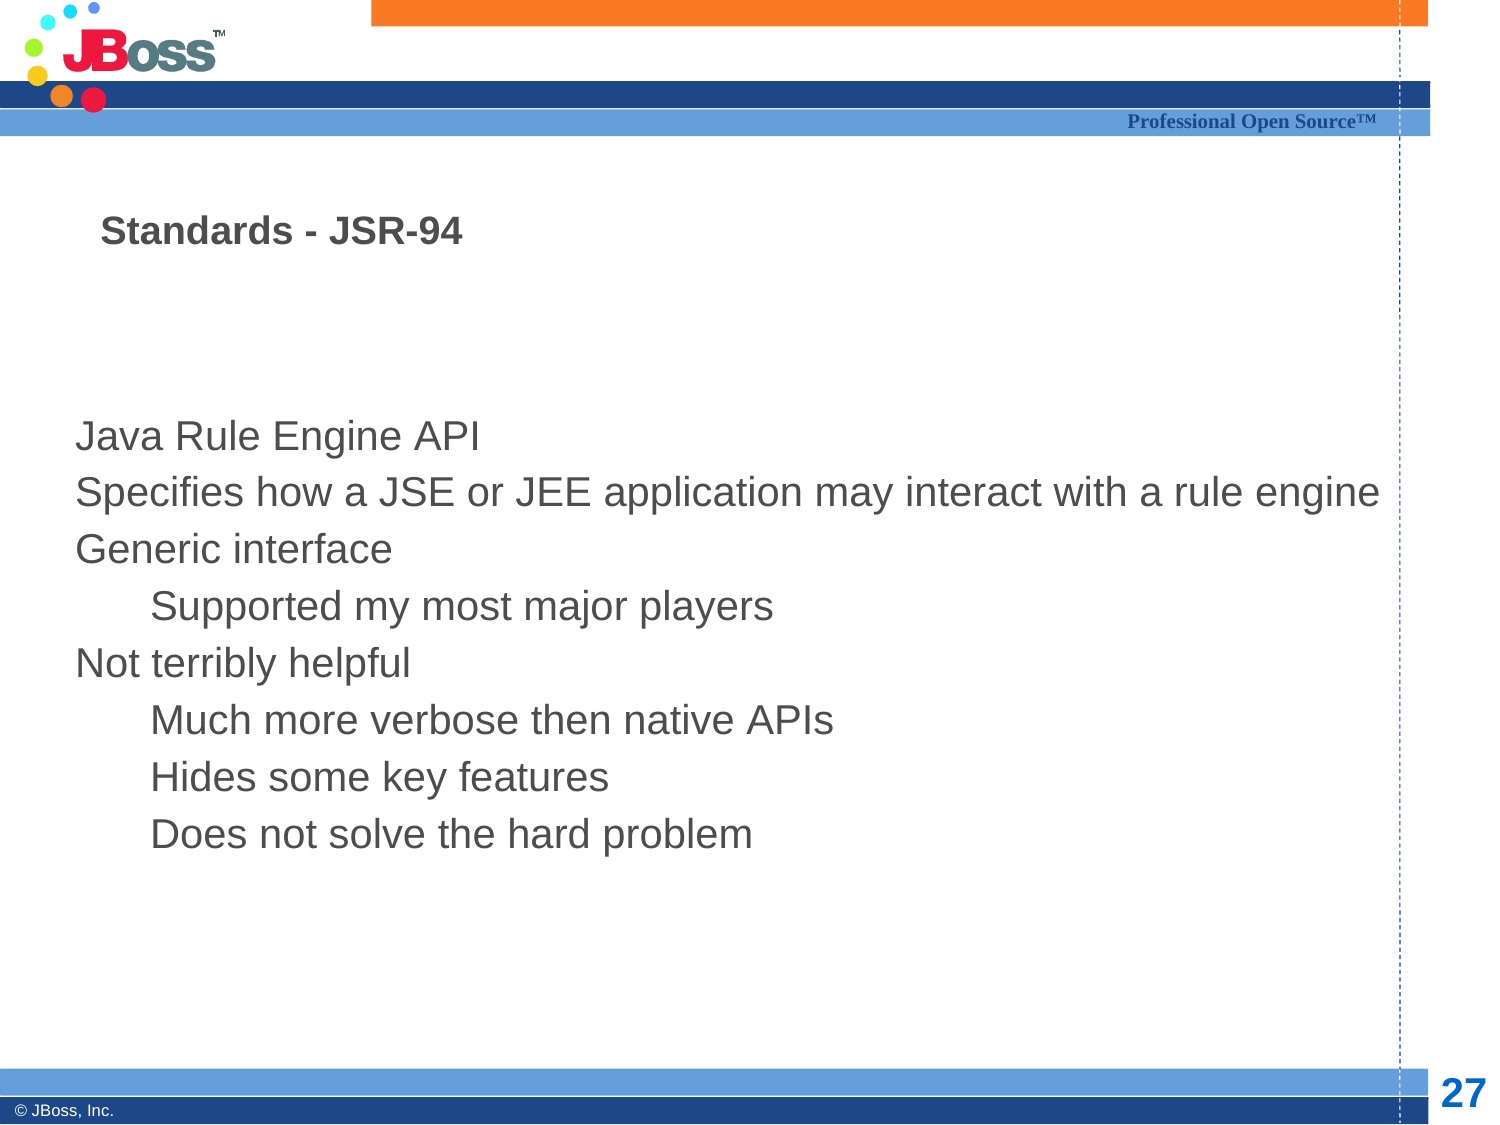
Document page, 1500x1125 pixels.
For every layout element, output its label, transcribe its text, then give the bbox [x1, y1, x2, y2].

subtitle Java Rule Engine API Specifies how a JSE or JEE application may interact with a rule engine Generic interface Supported my most major players Not terribly helpful Much more verbose then native APIs Hides some key features Does not solve the hard problem [75, 263, 1425, 1006]
title Standards - JSR-94 [100, 147, 1388, 263]
